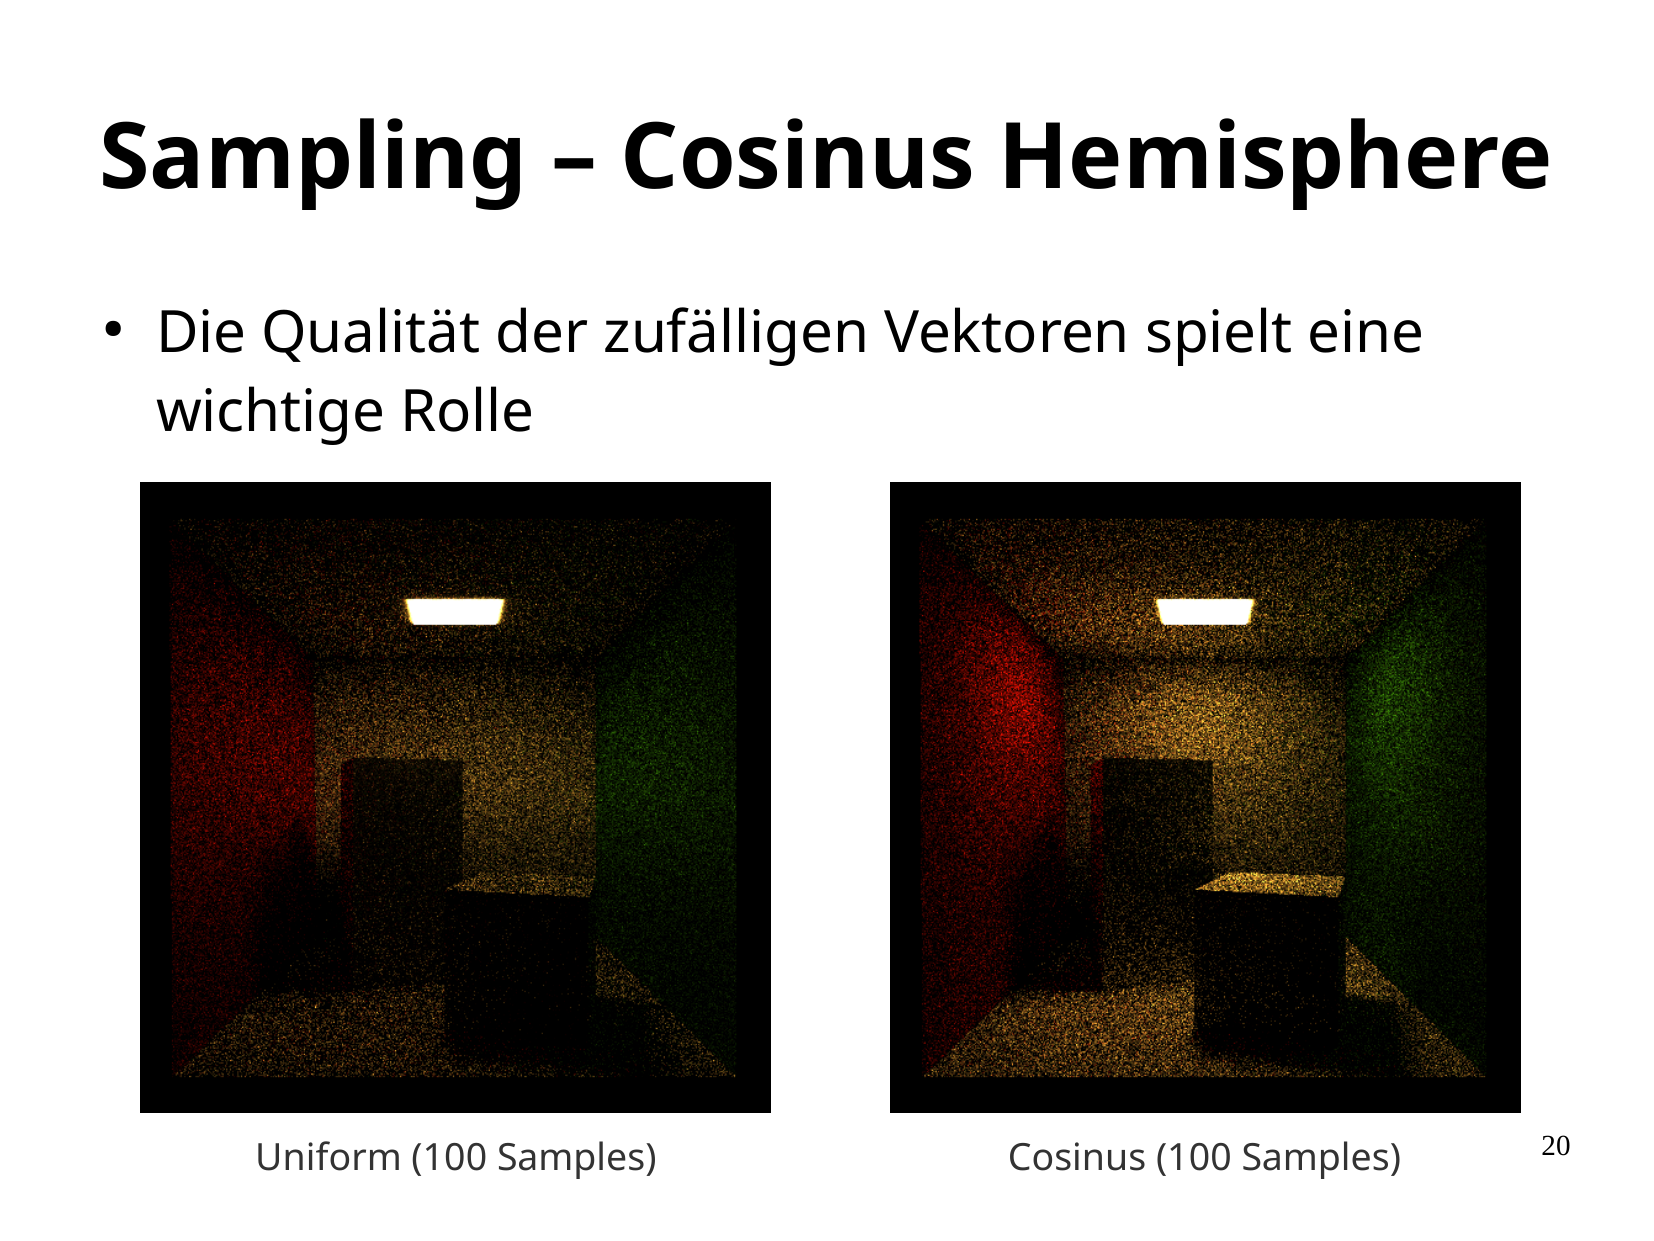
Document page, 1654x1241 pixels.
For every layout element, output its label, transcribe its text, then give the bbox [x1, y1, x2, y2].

title Sampling – Cosinus Hemisphere [82, 49, 1571, 257]
text_box Cosinus (100 Samples) [890, 1122, 1520, 1186]
text_box Uniform (100 Samples) [141, 1122, 771, 1186]
picture [140, 482, 771, 1113]
picture [890, 482, 1521, 1113]
list Die Qualität der zufälligen Vektoren spielt eine wichtige Rolle [85, 290, 1574, 466]
